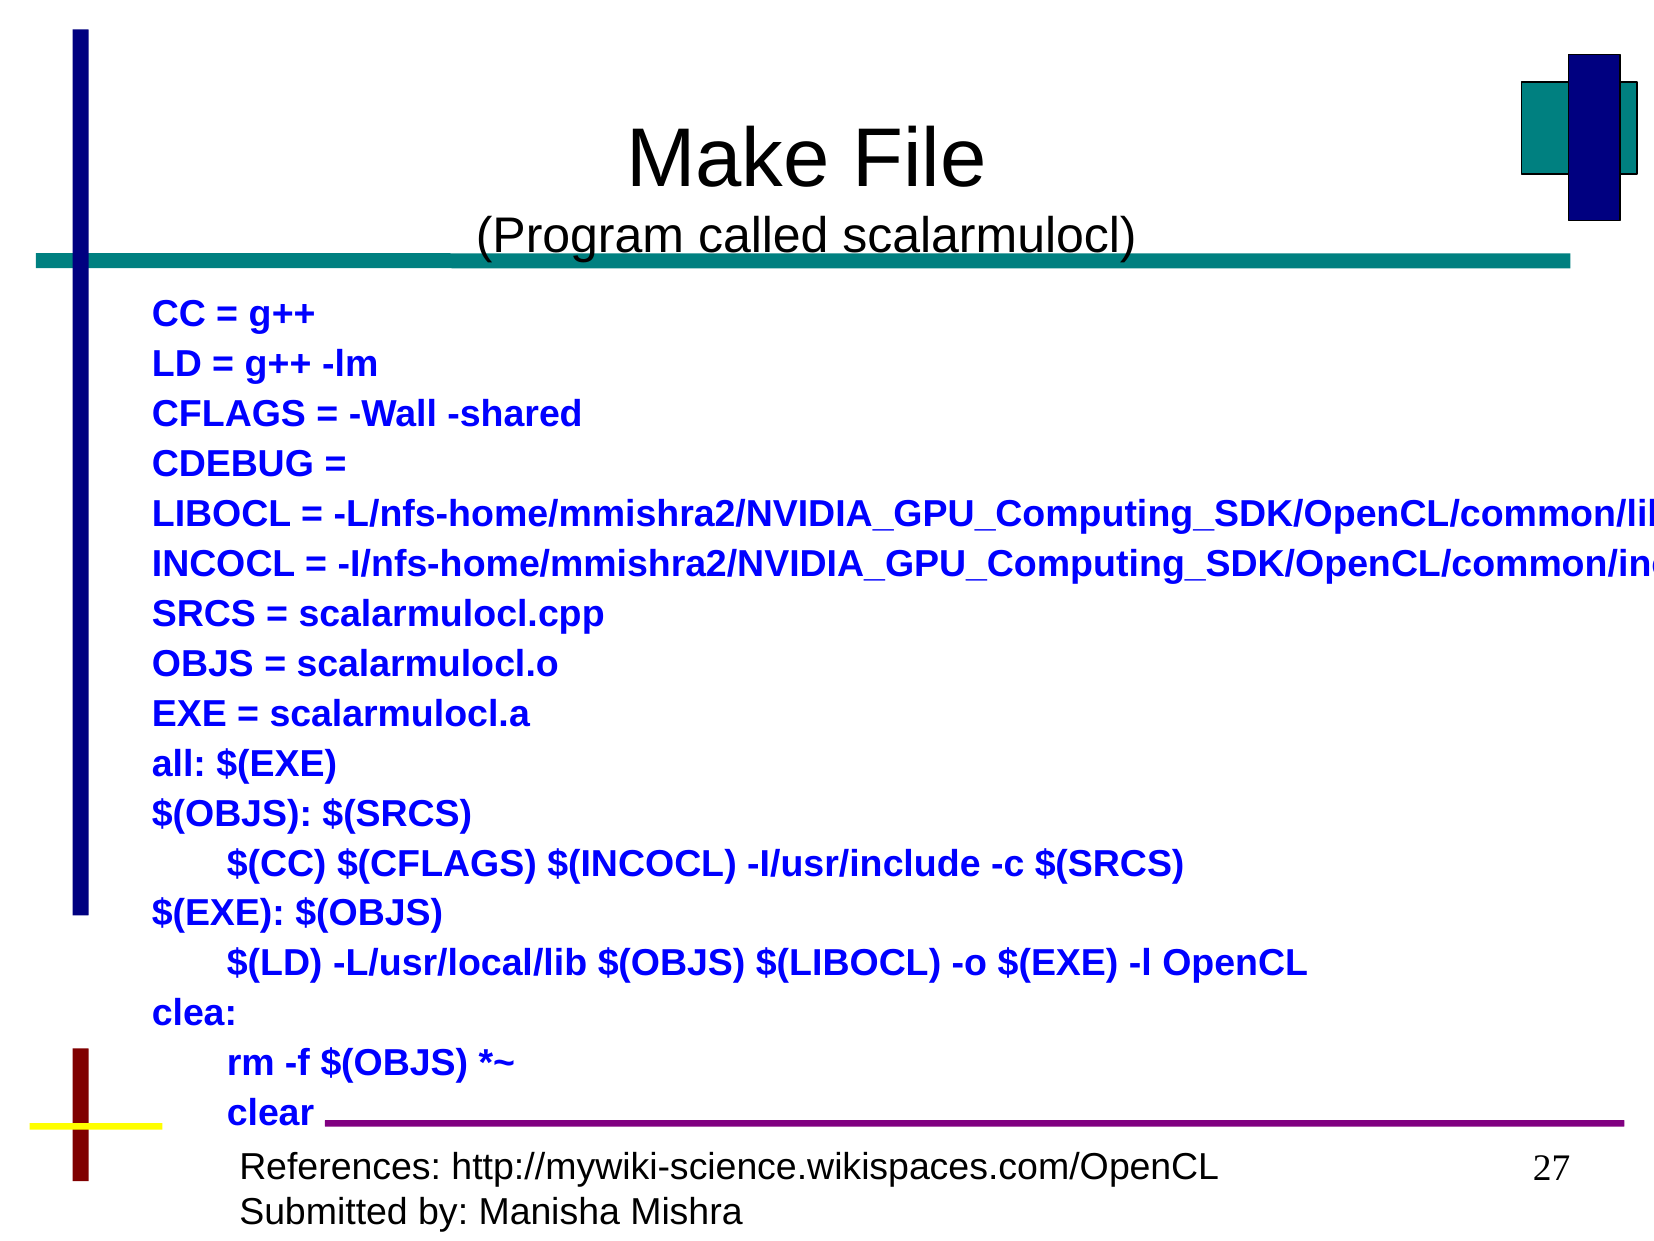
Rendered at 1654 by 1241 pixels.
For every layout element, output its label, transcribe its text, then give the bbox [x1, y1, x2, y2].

text_box <number> [1365, 1147, 1571, 1215]
text_box Make File (Program called scalarmulocl) [425, 95, 1152, 271]
text_box References: http://mywiki-science.wikispaces.com/OpenCL Submitted by: Manisha Mishra [189, 1134, 1365, 1240]
text_box CC = g++ LD = g++ -lm CFLAGS = -Wall -shared CDEBUG = LIBOCL = -L/nfs-home/mmishra2/NVIDIA_GPU_Computing_SDK/OpenCL/common/lib INCOCL = -I/nfs-home/mmishra2/NVIDIA_GPU_Computing_SDK/OpenCL/common/inc SRCS = scalarmulocl.cpp OBJS = scalarmulocl.o EXE = scalarmulocl.a all: $(EXE) $(OBJS): $(SRCS) $(CC) $(CFLAGS) $(INCOCL) -I/usr/include -c $(SRCS) $(EXE): $(OBJS) $(LD) -L/usr/local/lib $(OBJS) $(LIBOCL) -o $(EXE) -l OpenCL clea: rm -f $(OBJS) *~ clear [101, 276, 1654, 1142]
